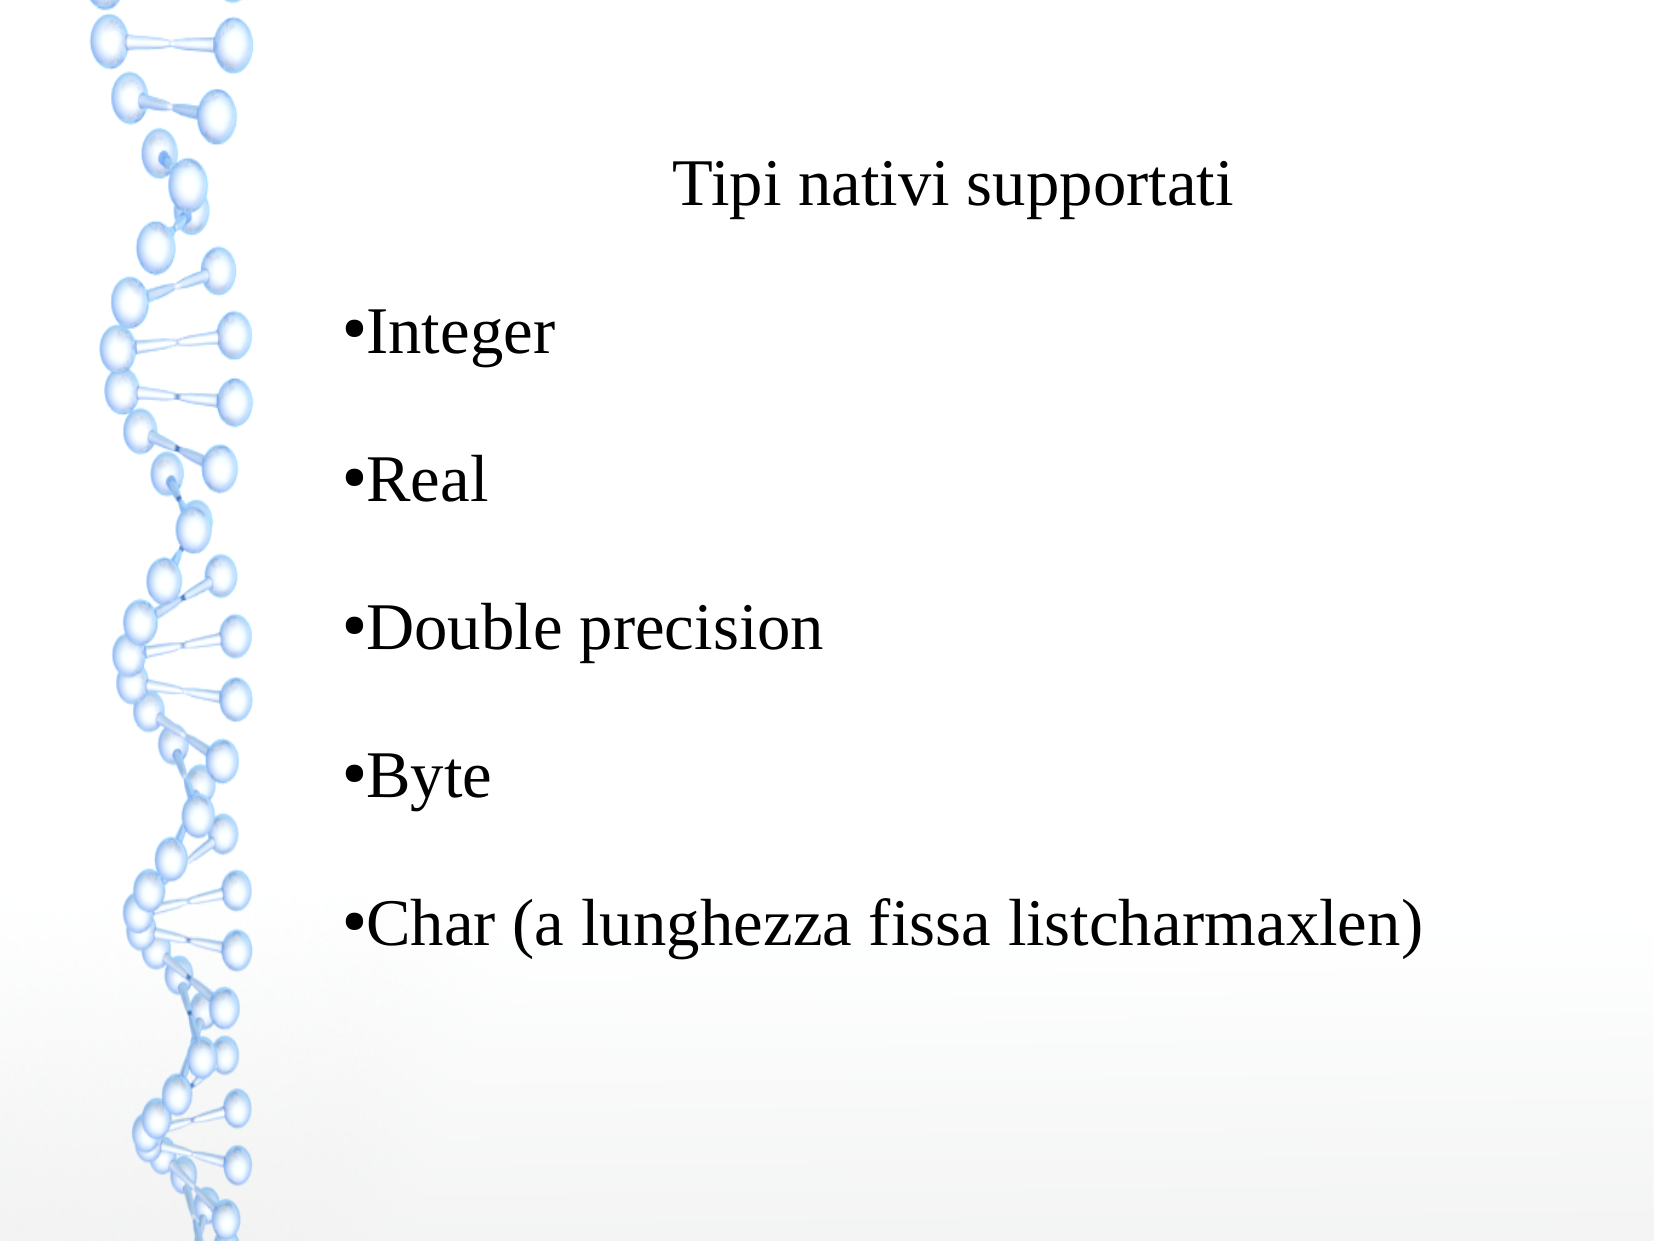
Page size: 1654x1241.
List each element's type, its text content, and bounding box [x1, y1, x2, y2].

picture [0, 0, 1654, 1241]
subtitle Tipi nativi supportati Integer Real Double precision Byte Char (a lunghezza fissa listcharmaxlen) [342, 78, 1565, 1028]
